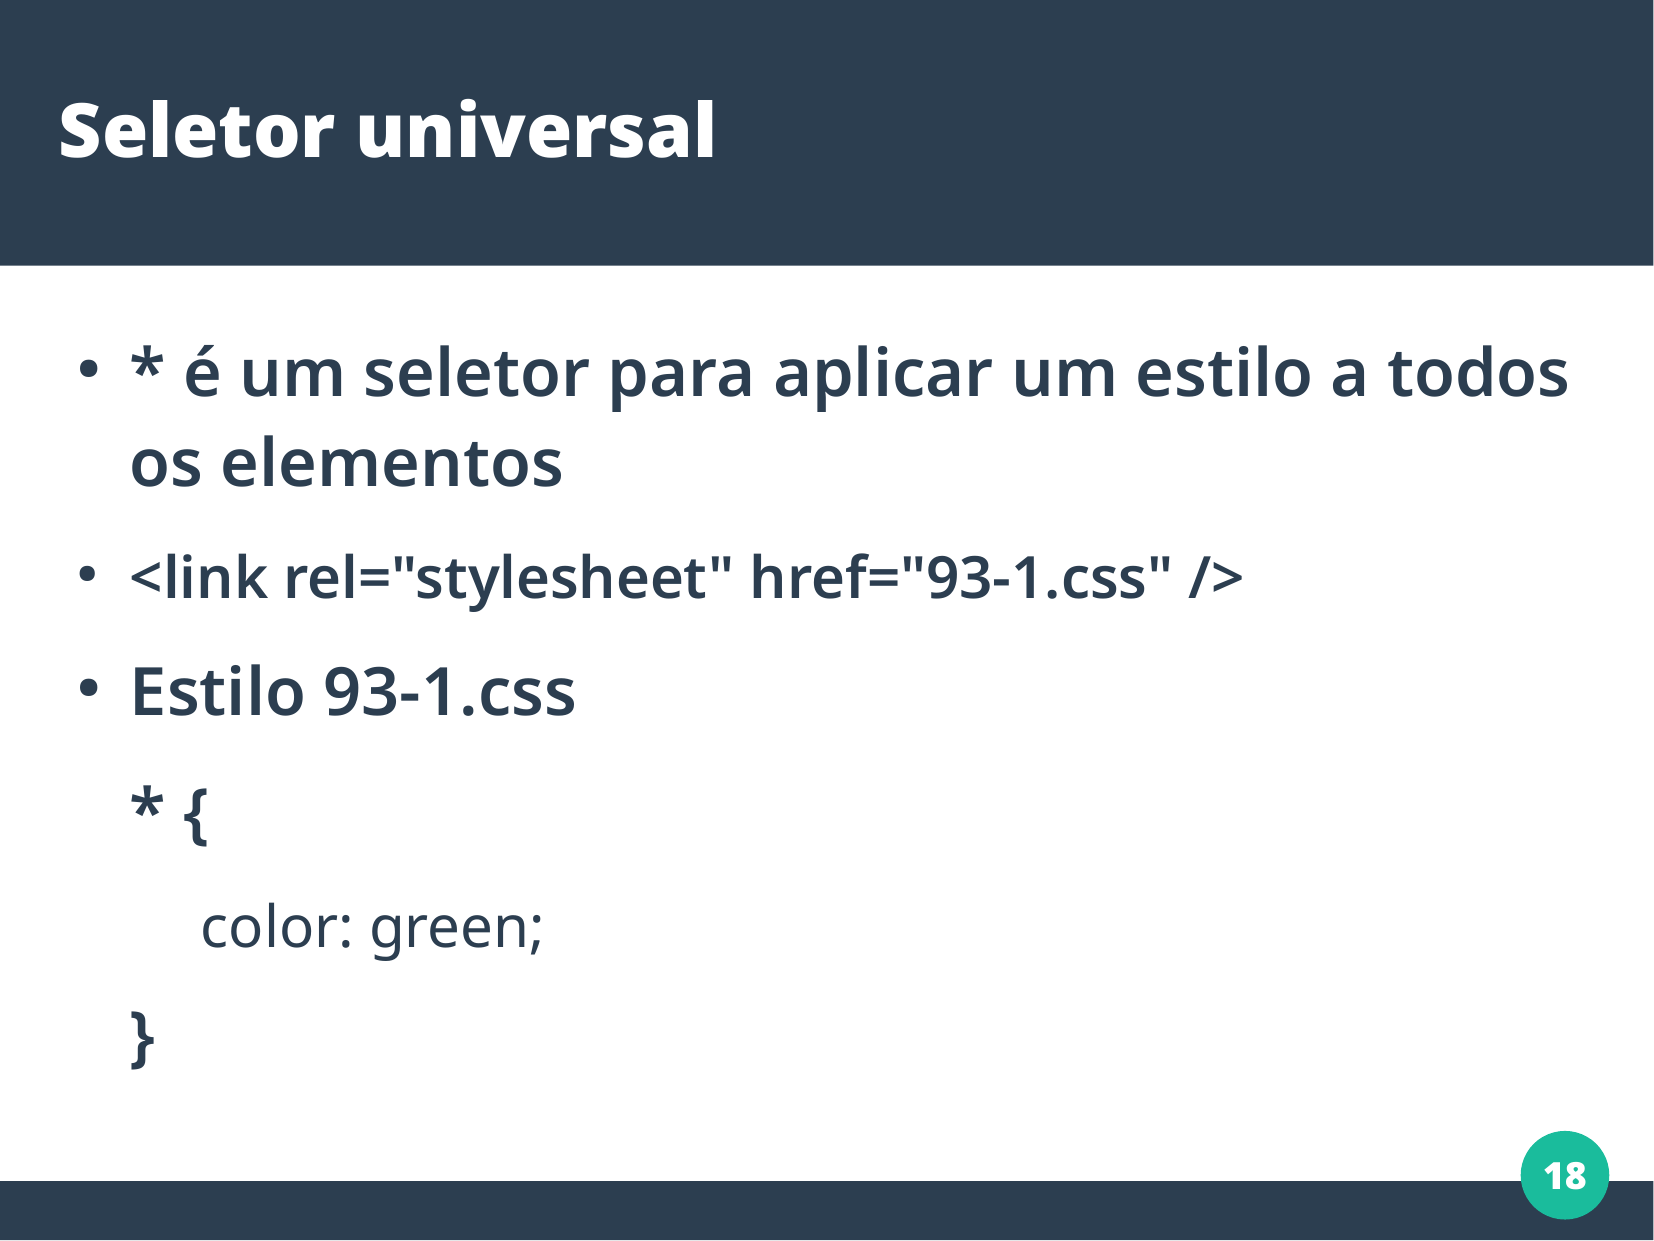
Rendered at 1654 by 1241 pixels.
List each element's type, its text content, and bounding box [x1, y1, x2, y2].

list * é um seletor para aplicar um estilo a todos os elementos <link rel="stylesheet" href="93-1.css" /> Estilo 93-1.css * { color: green; } [59, 324, 1595, 1152]
title Seletor universal [59, 49, 1595, 207]
